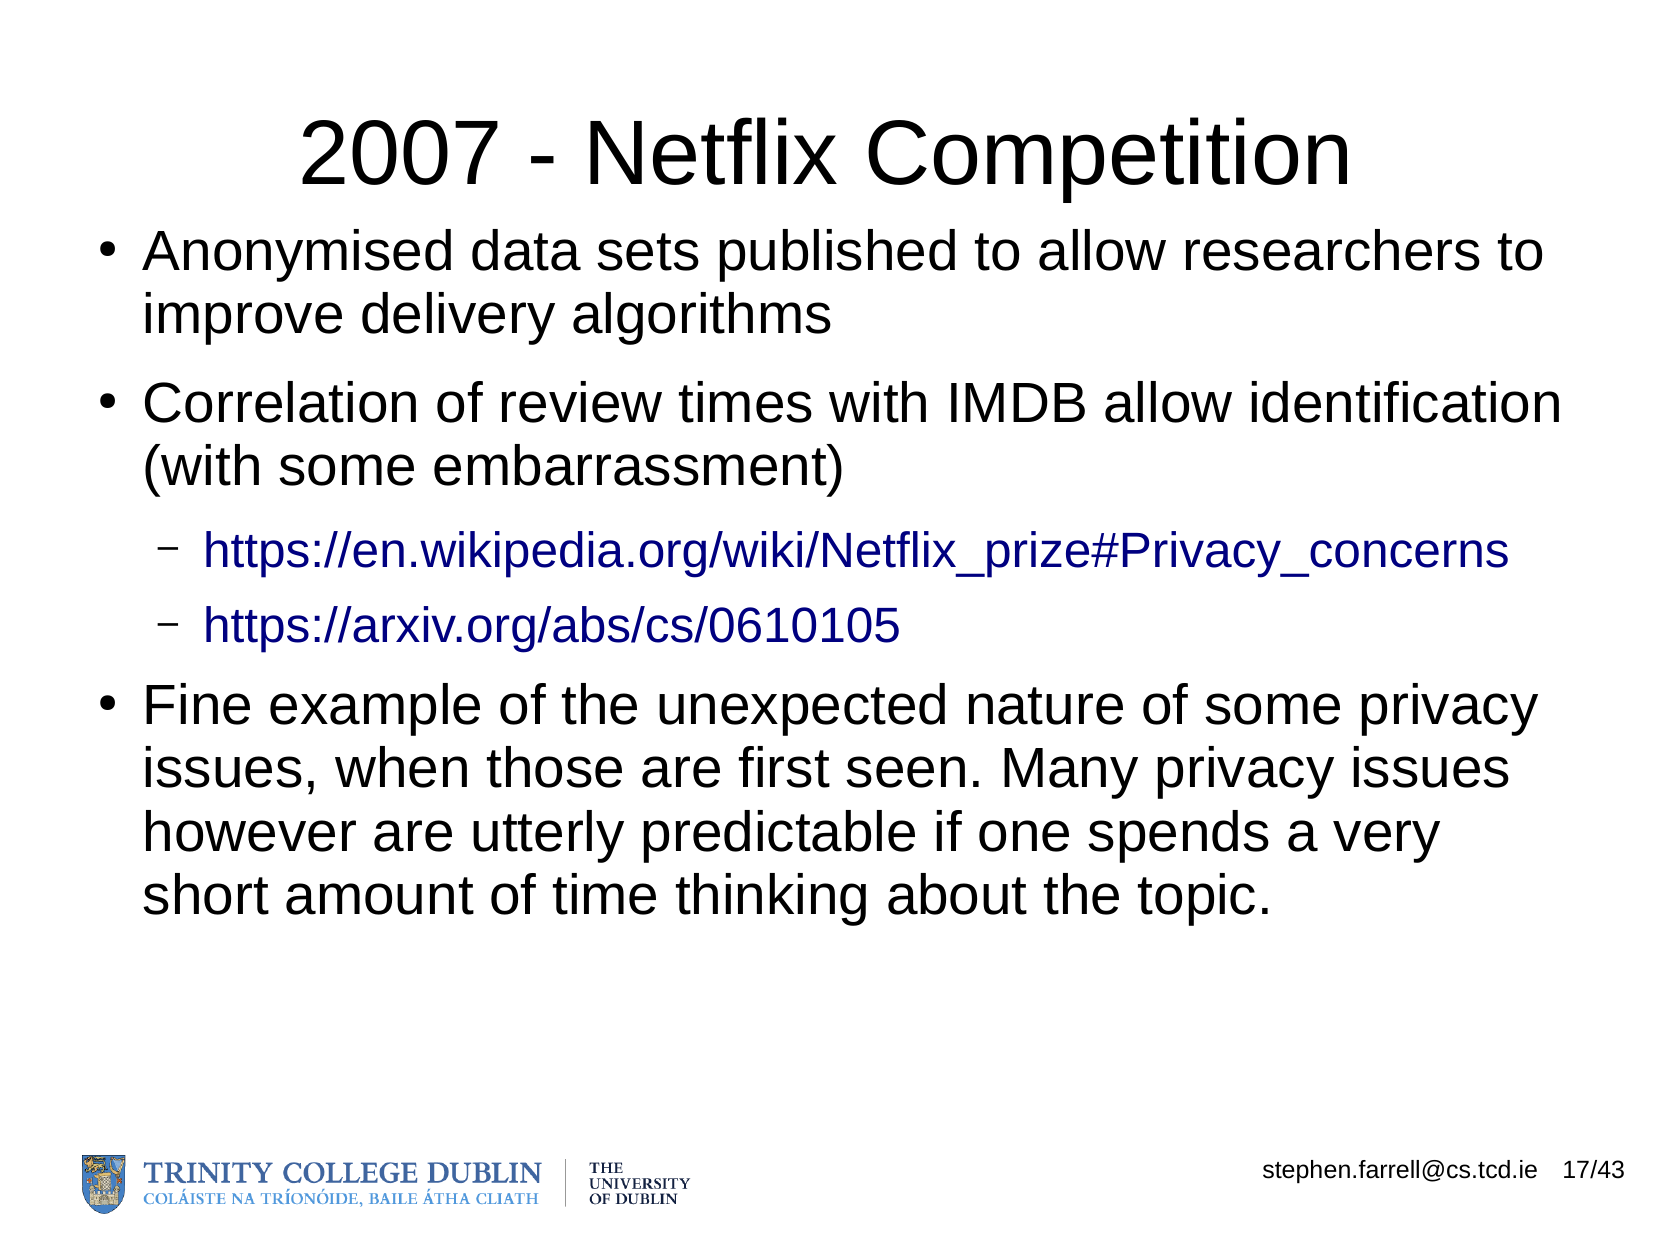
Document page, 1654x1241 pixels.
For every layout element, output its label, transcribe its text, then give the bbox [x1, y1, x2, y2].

list Anonymised data sets published to allow researchers to improve delivery algorithms Correlation of review times with IMDB allow identification (with some embarrassment) https://en.wikipedia.org/wiki/Netflix_prize#Privacy_concerns https://arxiv.org/abs/cs/0610105 Fine example of the unexpected nature of some privacy issues, when those are first seen. Many privacy issues however are utterly predictable if one spends a very short amount of time thinking about the topic. [82, 219, 1571, 939]
title 2007 - Netflix Competition [82, 49, 1571, 219]
picture [82, 1155, 694, 1214]
